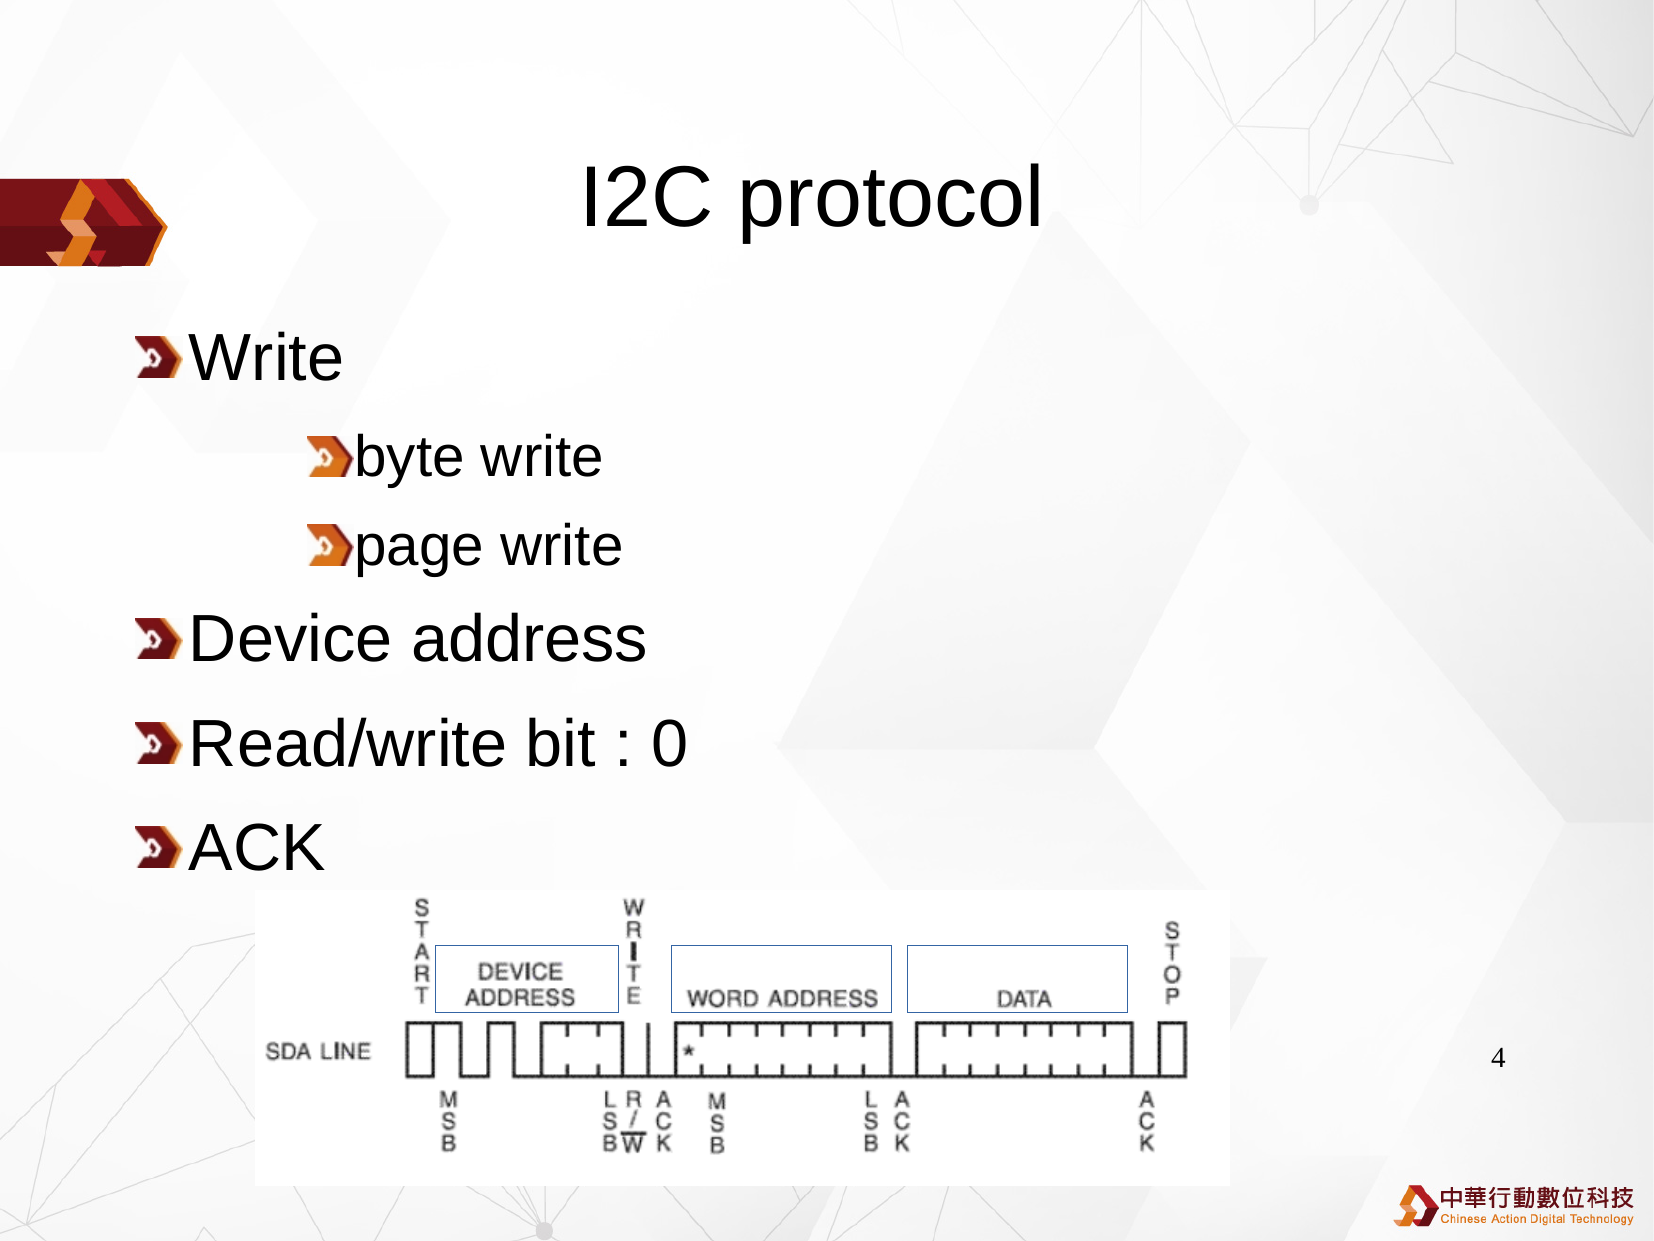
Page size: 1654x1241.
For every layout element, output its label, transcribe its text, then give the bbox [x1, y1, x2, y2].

picture [0, 0, 1654, 1241]
list Write byte write page write Device address Read/write bit : 0 ACK [118, 319, 1571, 1040]
title I2C protocol [118, 112, 1506, 281]
